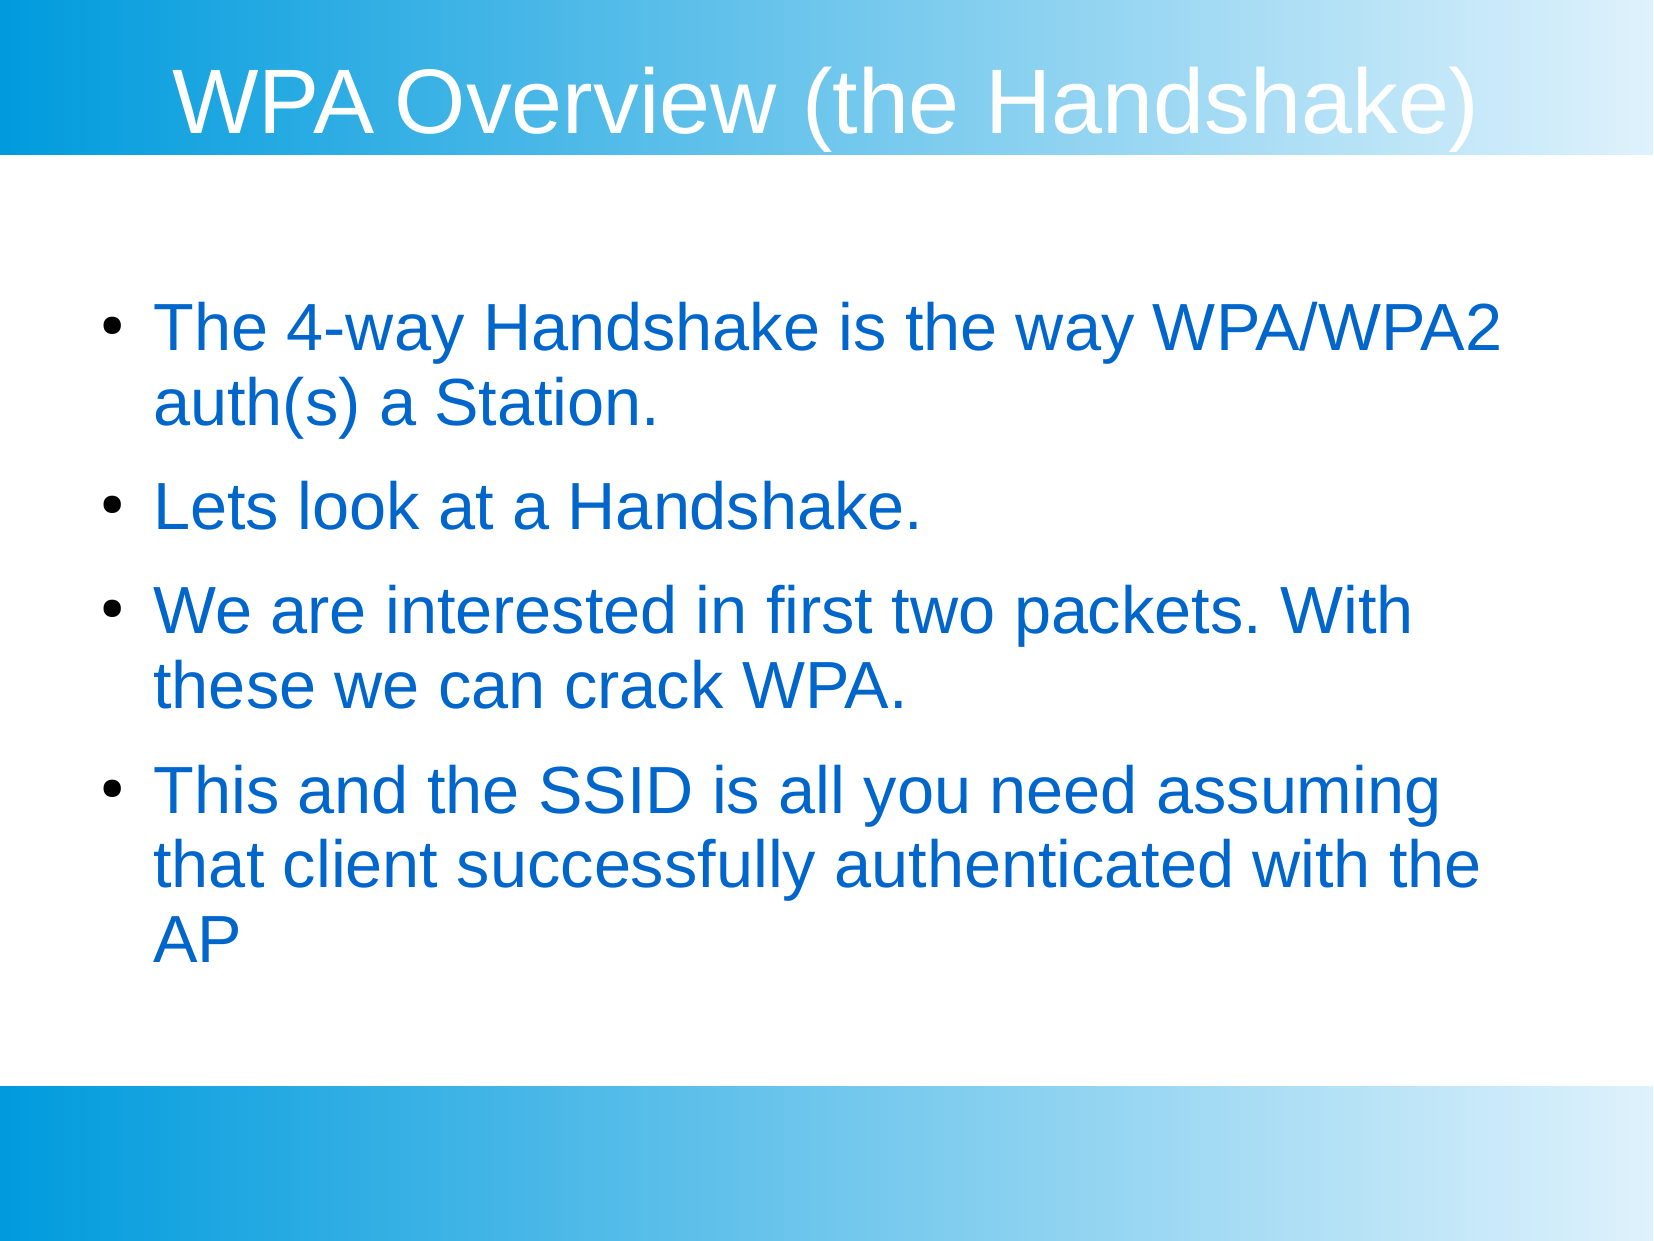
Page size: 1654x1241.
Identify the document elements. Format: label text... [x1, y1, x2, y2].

list The 4-way Handshake is the way WPA/WPA2 auth(s) a Station. Lets look at a Handshake. We are interested in first two packets. With these we can crack WPA. This and the SSID is all you need assuming that client successfully authenticated with the AP [82, 290, 1571, 1010]
title WPA Overview (the Handshake) [82, 49, 1571, 155]
